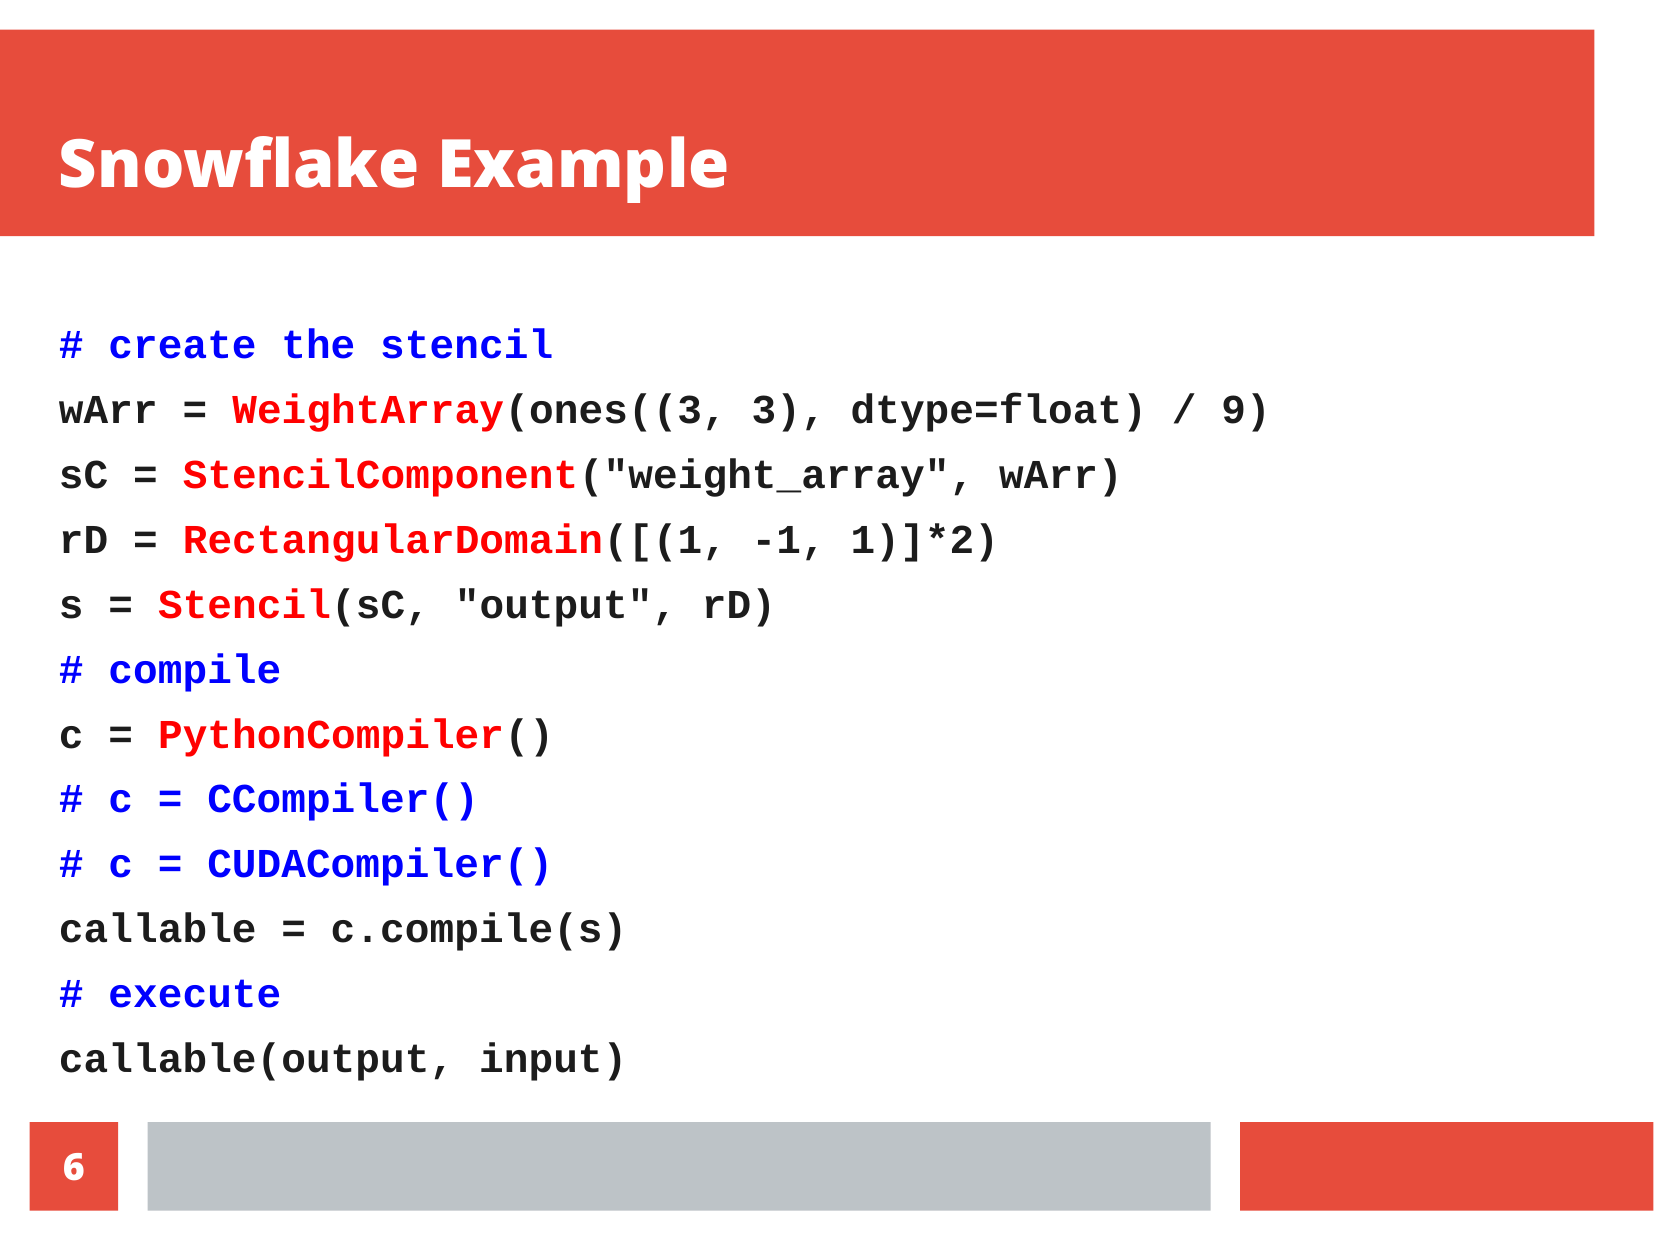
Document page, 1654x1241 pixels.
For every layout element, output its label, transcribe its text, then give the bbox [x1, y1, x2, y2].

list # create the stencil wArr = WeightArray(ones((3, 3), dtype=float) / 9) sC = StencilComponent("weight_array", wArr) rD = RectangularDomain([(1, -1, 1)]*2) s = Stencil(sC, "output", rD) # compile c = PythonCompiler() # c = CCompiler() # c = CUDACompiler() callable = c.compile(s) # execute callable(output, input) [59, 324, 1565, 1093]
title Snowflake Example [59, 59, 1595, 207]
